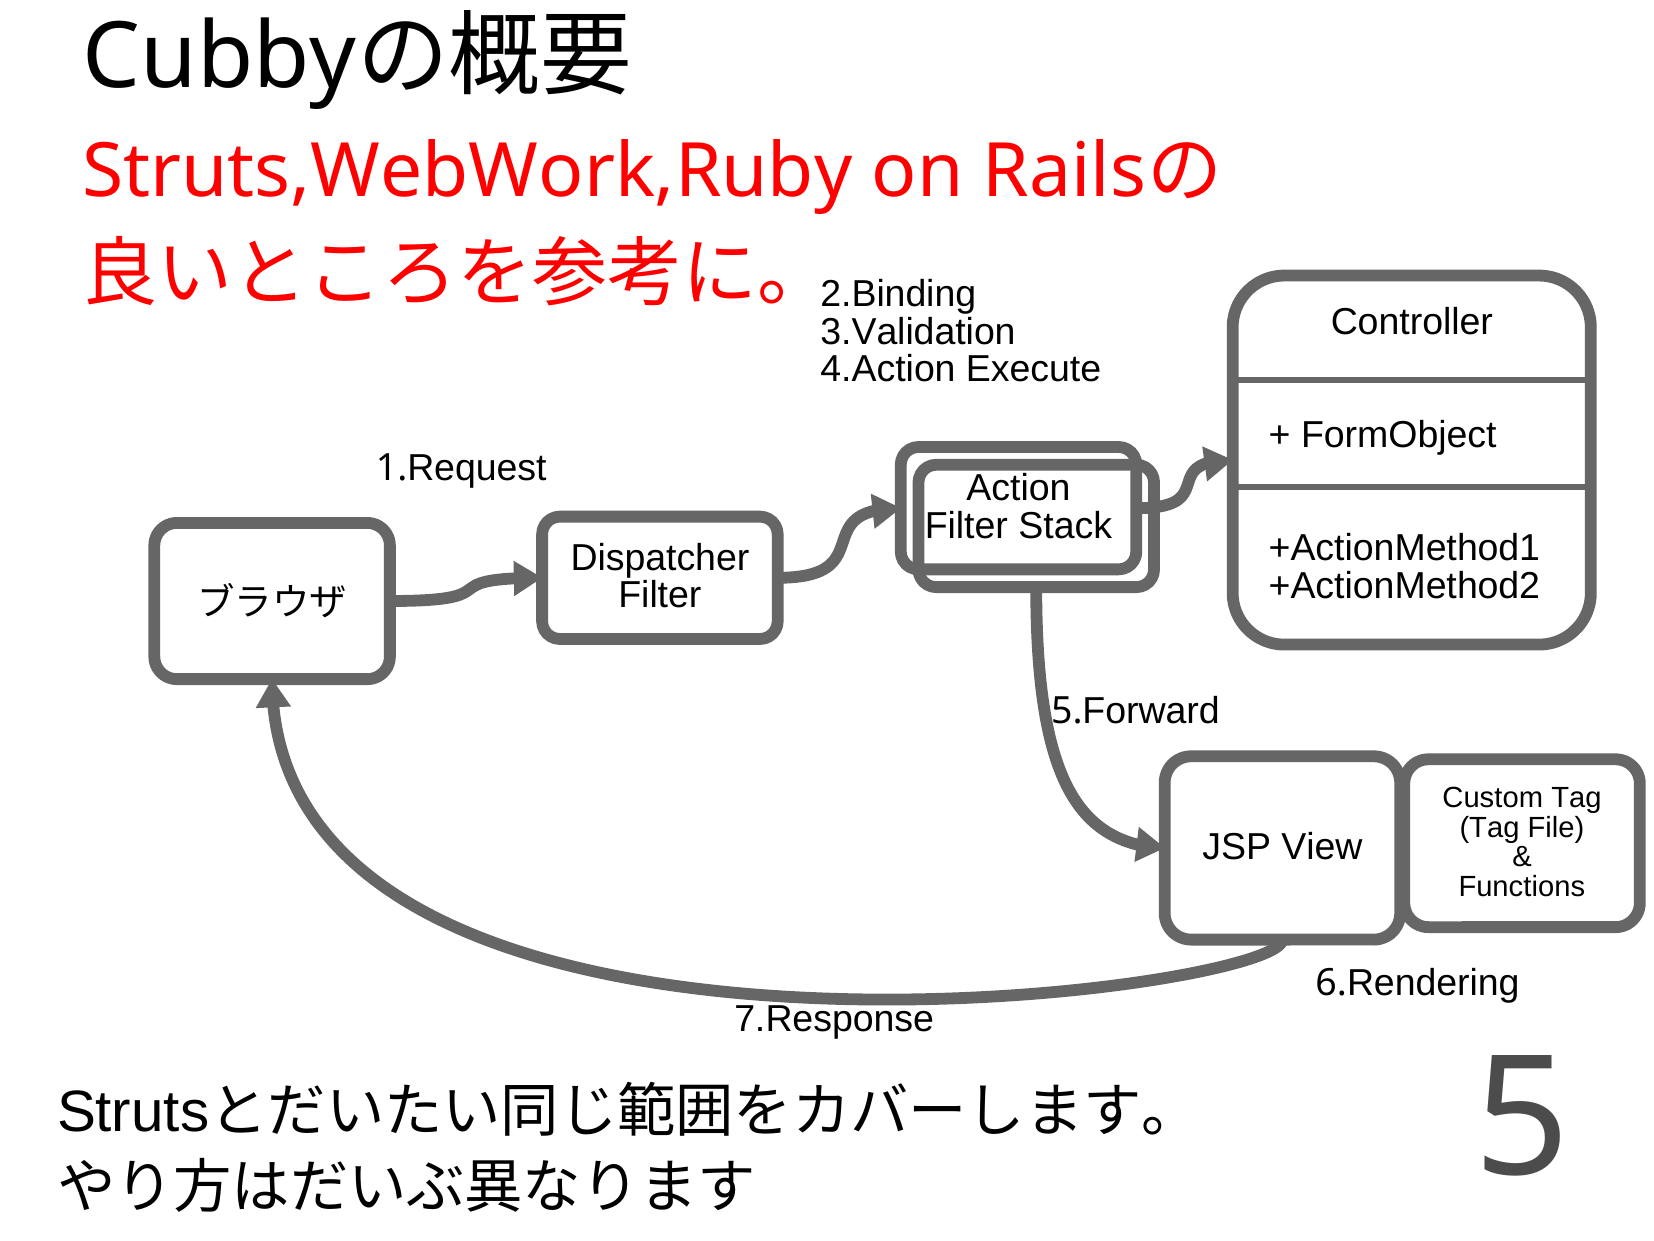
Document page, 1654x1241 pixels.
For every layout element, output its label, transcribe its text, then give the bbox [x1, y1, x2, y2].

text_box Controller + FormObject +ActionMethod1 +ActionMethod2 [1232, 378, 1591, 484]
title Cubbyの概要 Struts,WebWork,Ruby on Railsの 良いところを参考に。 [82, 10, 1571, 296]
text_box 2.Binding 3.Validation 4.Action Execute [805, 268, 1110, 412]
text_box 5.Forward [1036, 679, 1231, 740]
text_box Dispatcher Filter [542, 516, 778, 639]
text_box Strutsとだいたい同じ範囲をカバーします。 やり方はだいぶ異なります [42, 1063, 1205, 1213]
text_box ブラウザ [154, 522, 390, 680]
text_box 7.Response [719, 993, 936, 1055]
text_box Action Filter Stack [900, 446, 1135, 568]
text_box JSP View [1164, 756, 1401, 940]
text_box Controller + FormObject +ActionMethod1 +ActionMethod2 [1232, 275, 1591, 377]
text_box Action Filter Stack [925, 471, 1137, 570]
text_box 1.Request [361, 436, 555, 498]
text_box Controller + FormObject +ActionMethod1 +ActionMethod2 [1232, 485, 1591, 645]
text_box 6.Rendering [1300, 951, 1530, 1013]
text_box Custom Tag (Tag File) & Functions [1404, 759, 1640, 928]
